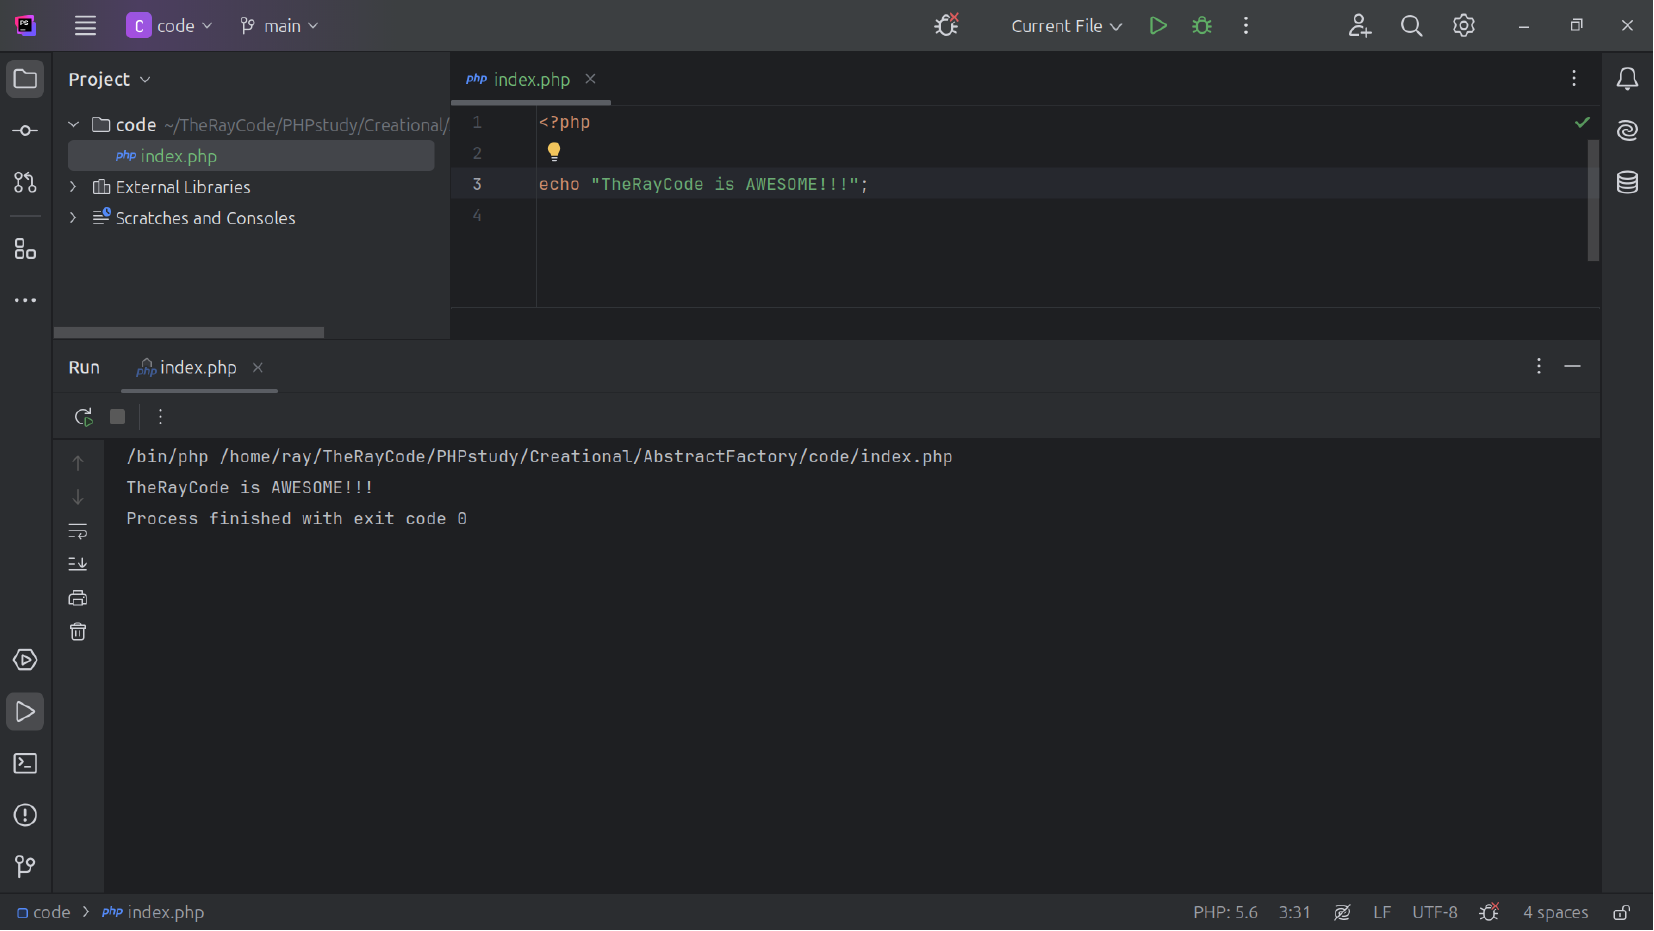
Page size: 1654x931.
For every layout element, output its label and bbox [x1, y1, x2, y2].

picture [0, 0, 1653, 930]
text_box [15, 15, 31, 31]
